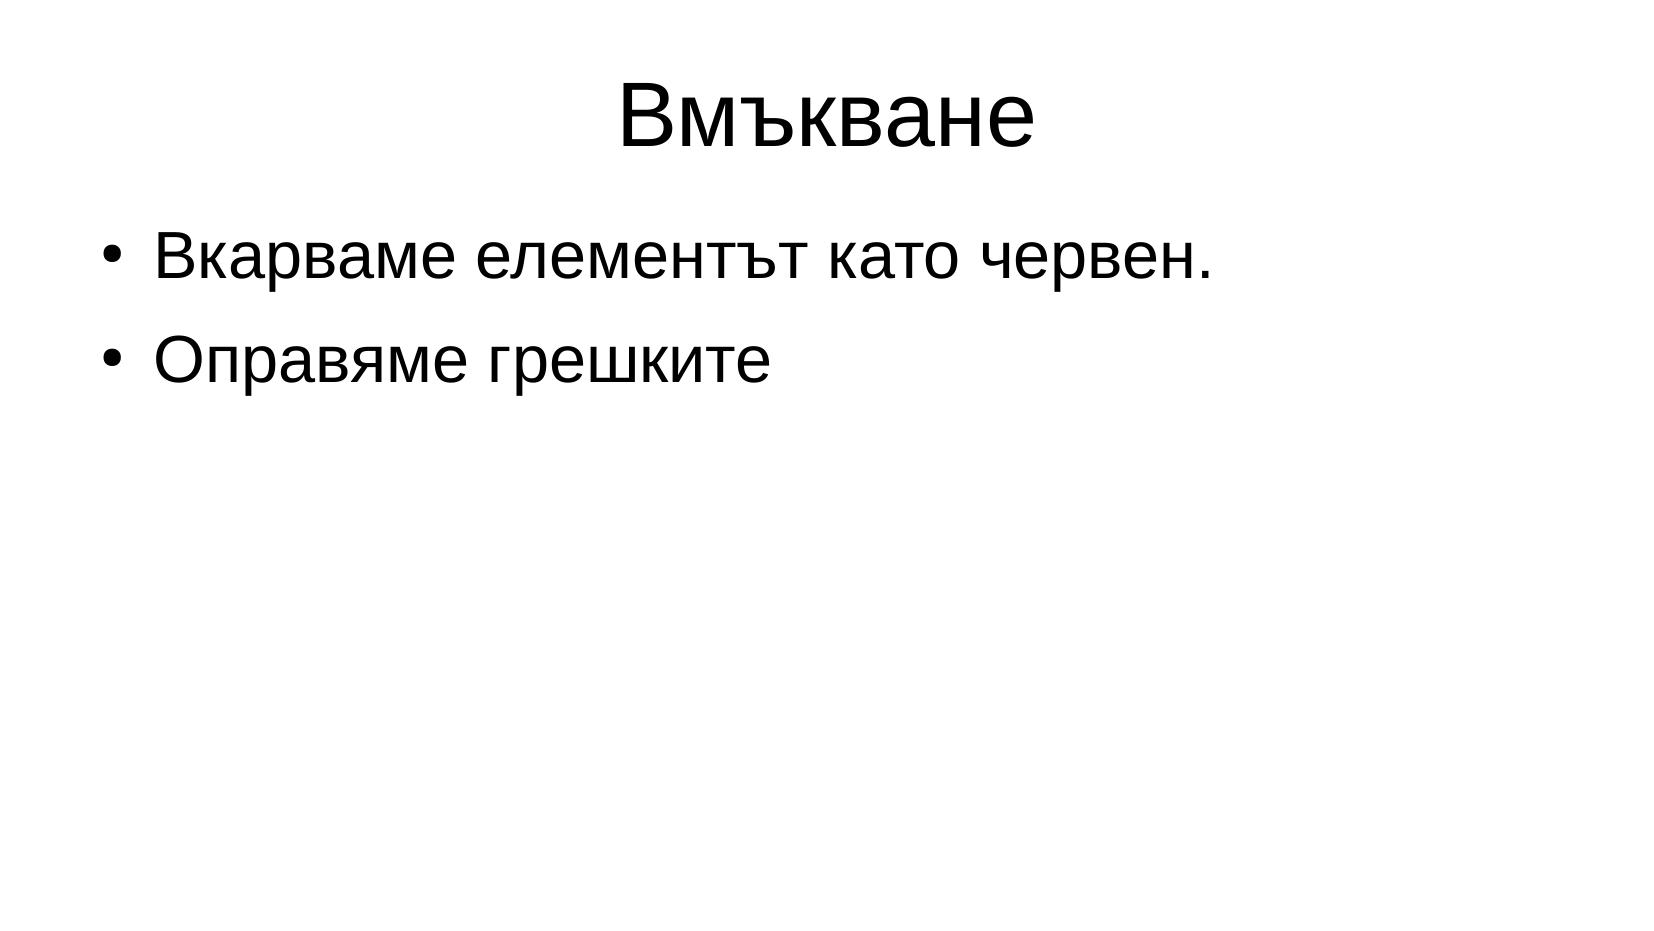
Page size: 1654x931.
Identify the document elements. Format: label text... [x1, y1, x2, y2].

title Вмъкване [82, 37, 1571, 193]
list Вкарваме елементът като червен. Оправяме грешките [82, 217, 1571, 758]
